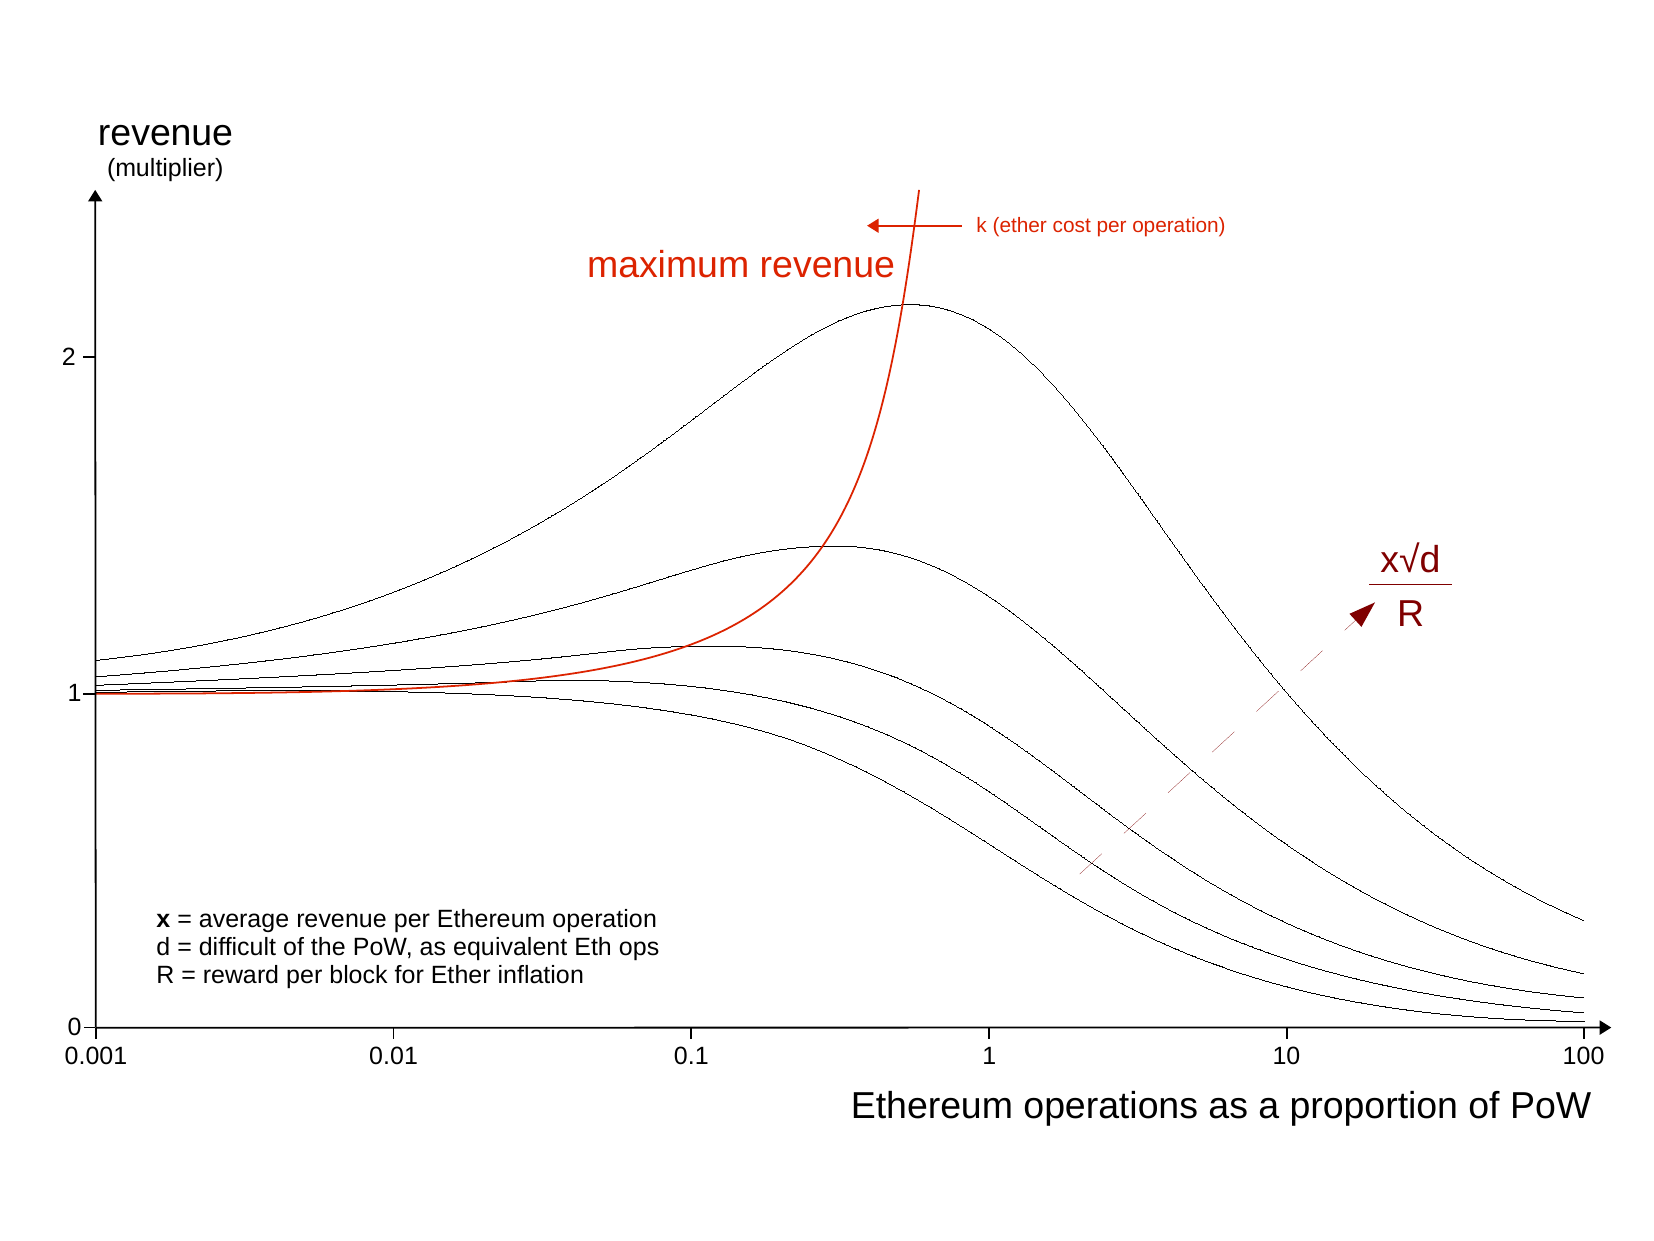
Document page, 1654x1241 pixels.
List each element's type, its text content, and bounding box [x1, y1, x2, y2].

text_box 100 [1554, 1042, 1614, 1071]
text_box Ethereum operations as a proportion of PoW [661, 1077, 1607, 1134]
text_box 10 [1256, 1042, 1316, 1071]
text_box 0 [46, 1012, 82, 1041]
text_box k (ether cost per operation) [961, 206, 1269, 245]
text_box 1 [46, 679, 82, 708]
text_box 1 [959, 1042, 1019, 1071]
text_box x√d [1357, 531, 1464, 584]
text_box 0.001 [57, 1042, 135, 1071]
text_box 0.01 [364, 1042, 424, 1071]
text_box maximum revenue [519, 236, 910, 293]
text_box 0.1 [661, 1042, 722, 1071]
text_box revenue (multiplier) [70, 104, 260, 189]
text_box 2 [40, 342, 76, 371]
text_box x = average revenue per Ethereum operation d = difficult of the PoW, as equivalent Eth ops R = reward per block for Ether inflation [141, 897, 745, 997]
text_box R [1357, 584, 1464, 642]
